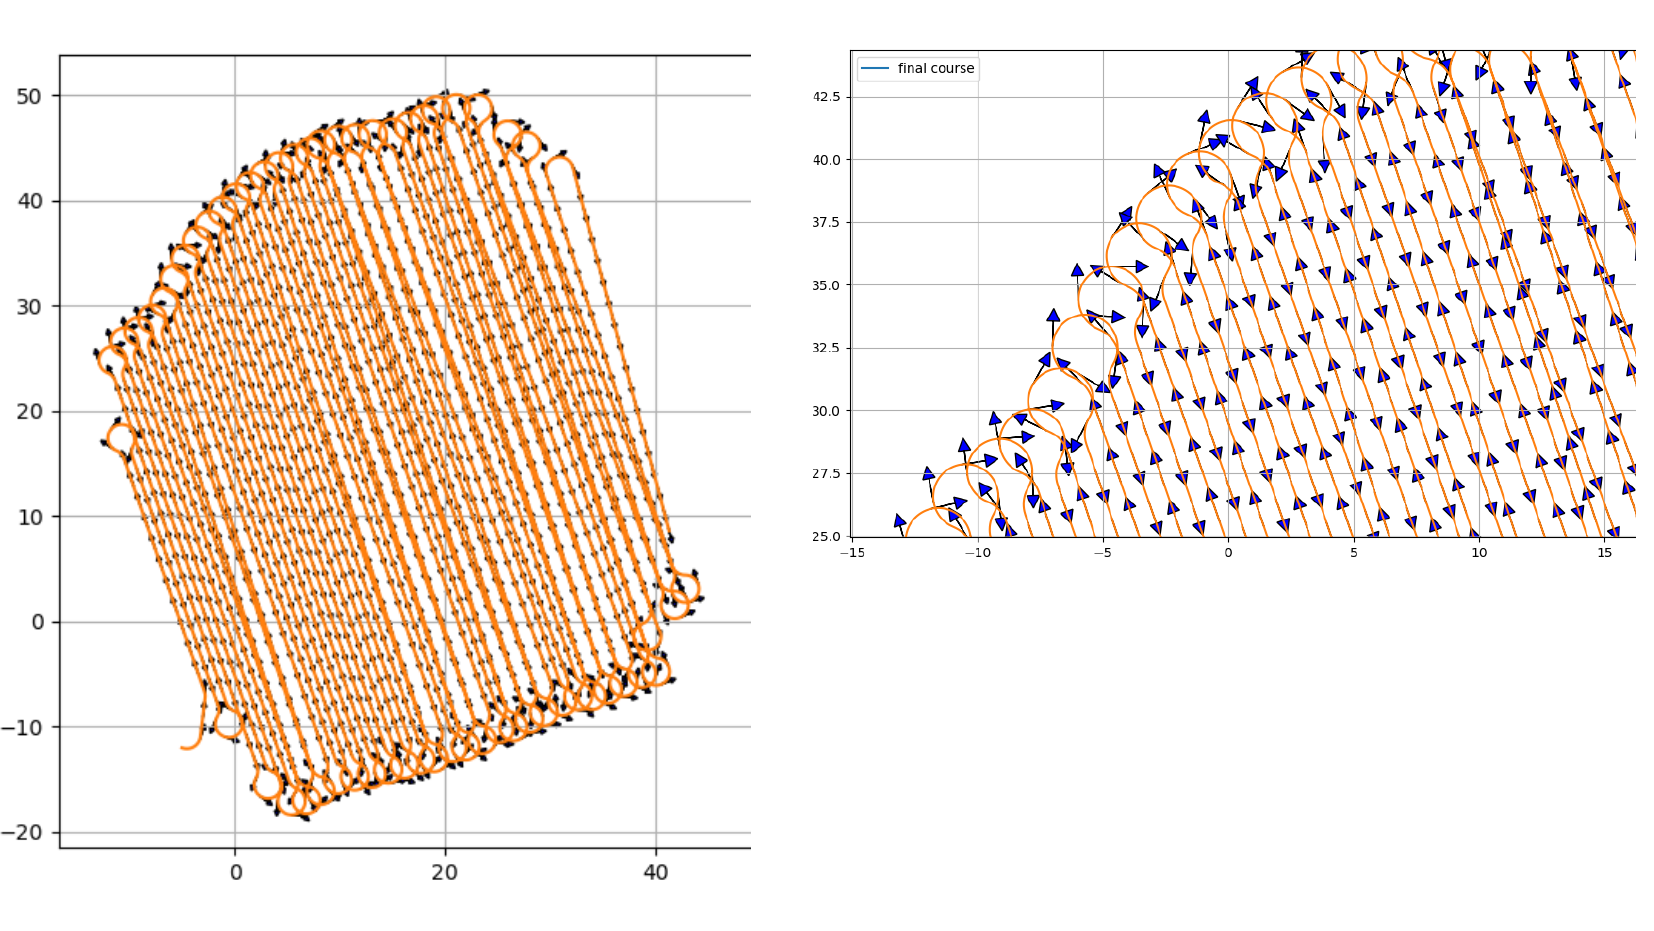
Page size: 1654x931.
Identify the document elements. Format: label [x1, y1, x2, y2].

picture [0, 9, 751, 923]
picture [765, 14, 1636, 587]
